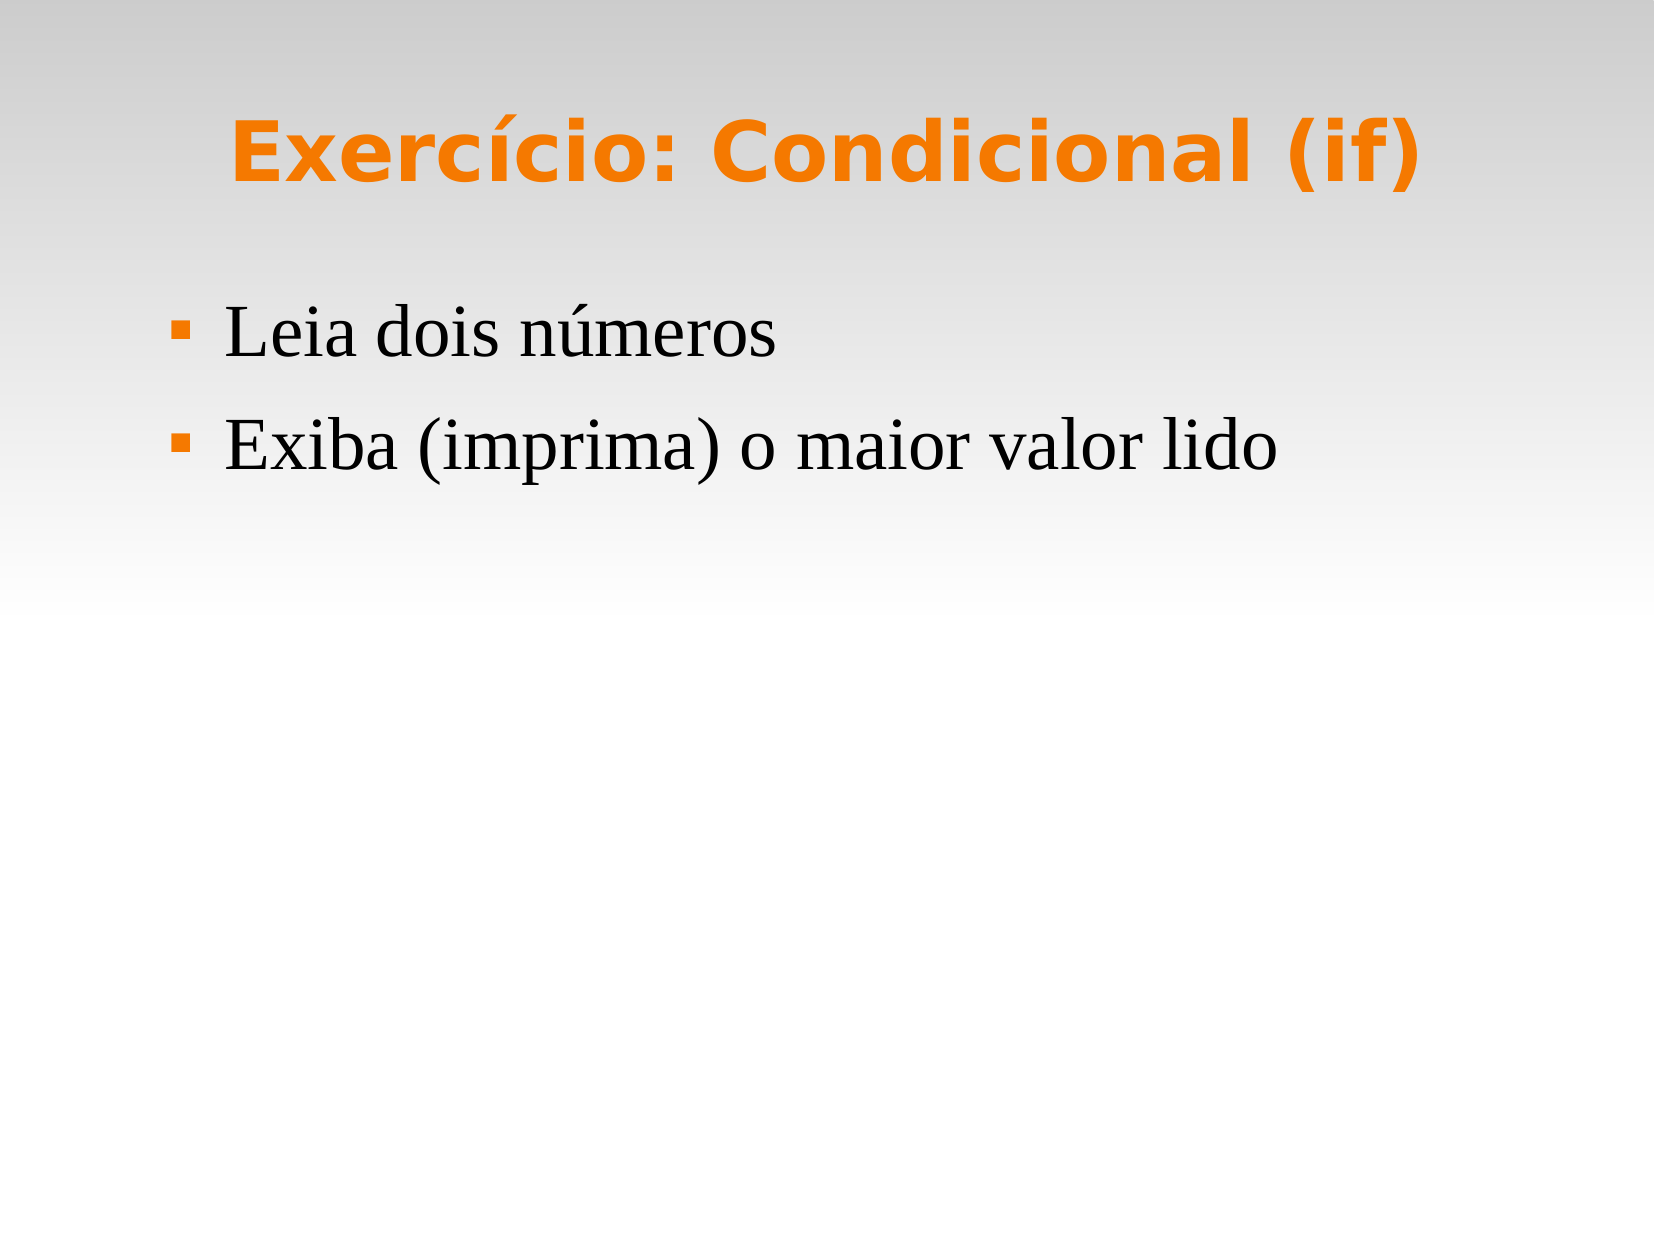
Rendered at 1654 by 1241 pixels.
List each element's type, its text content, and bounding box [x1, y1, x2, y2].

list Leia dois números Exiba (imprima) o maior valor lido [82, 290, 1571, 1109]
title Exercício: Condicional (if) [82, 49, 1571, 257]
